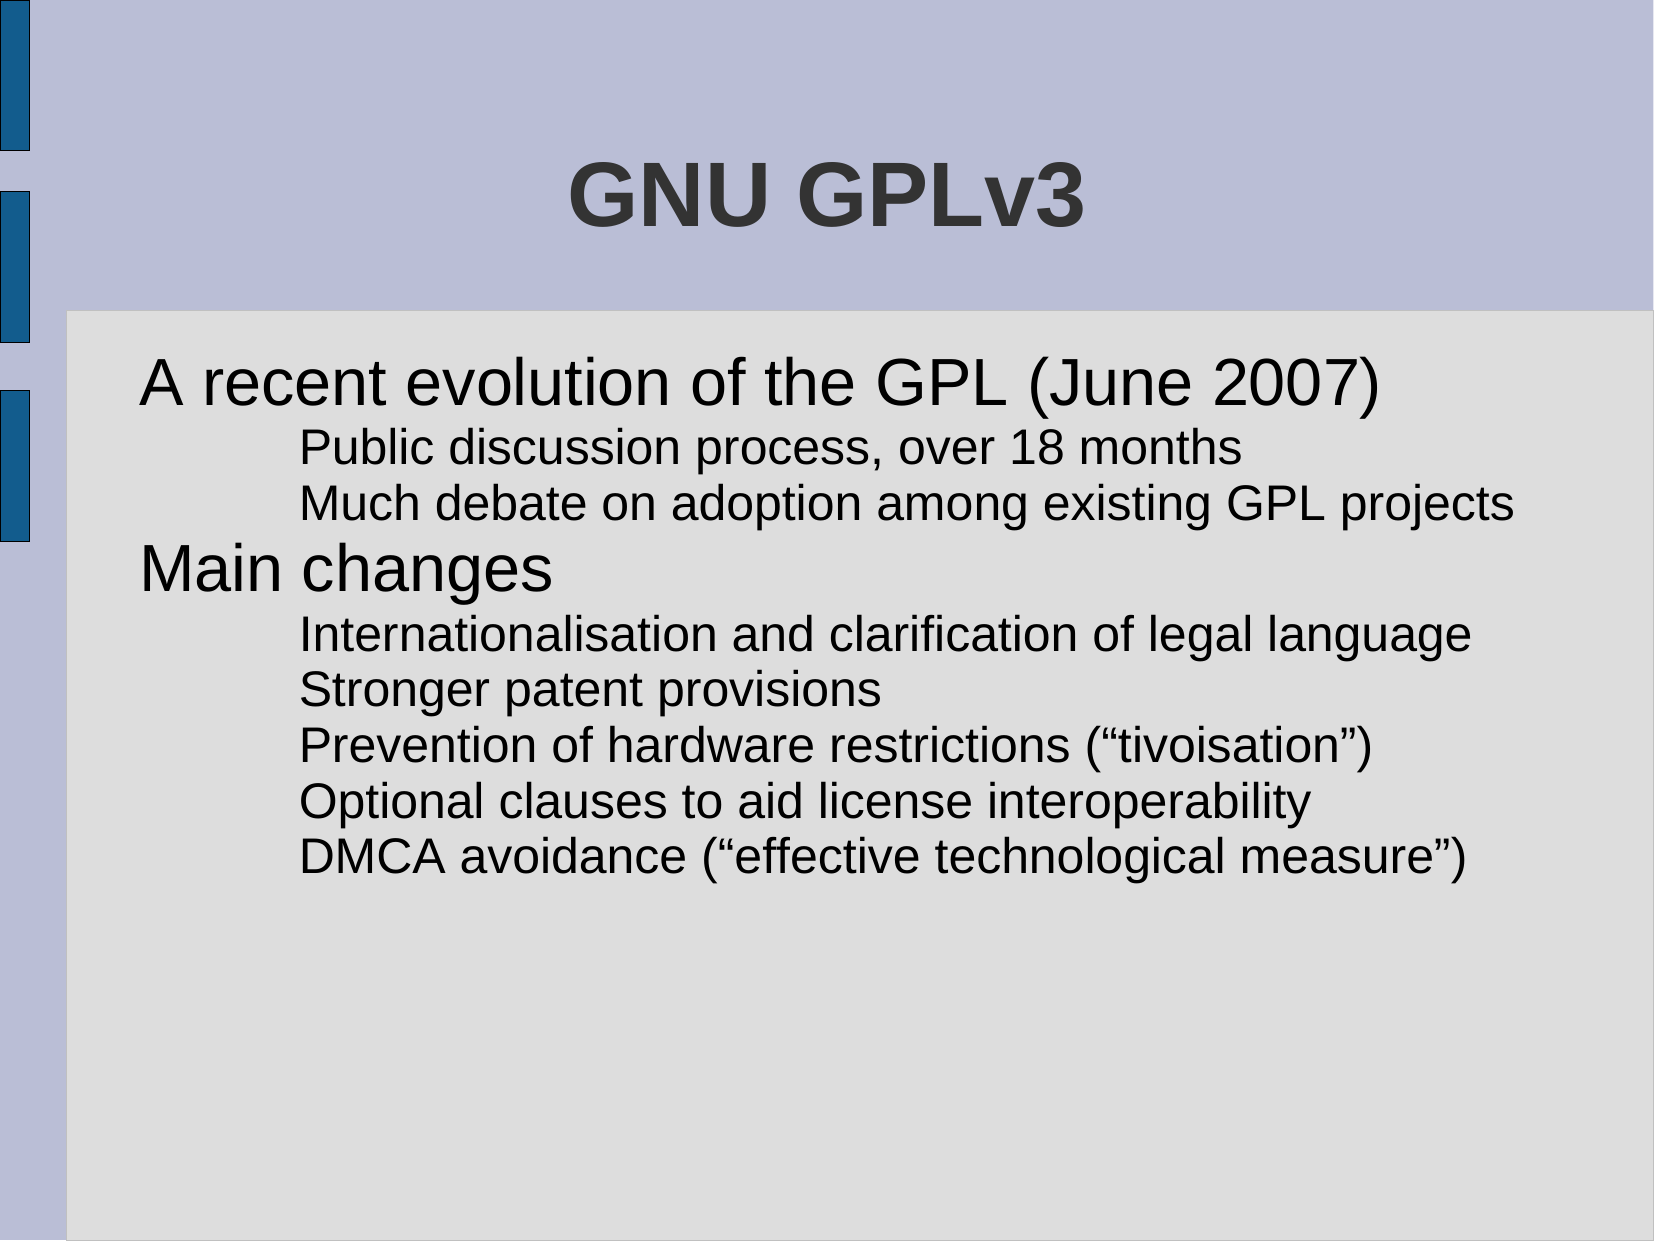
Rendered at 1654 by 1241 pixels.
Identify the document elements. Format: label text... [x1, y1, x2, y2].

list A recent evolution of the GPL (June 2007) Public discussion process, over 18 months Much debate on adoption among existing GPL projects Main changes Internationalisation and clarification of legal language Stronger patent provisions Prevention of hardware restrictions (“tivoisation”) Optional clauses to aid license interoperability DMCA avoidance (“effective technological measure”) [121, 344, 1534, 1112]
title GNU GPLv3 [121, 91, 1534, 299]
